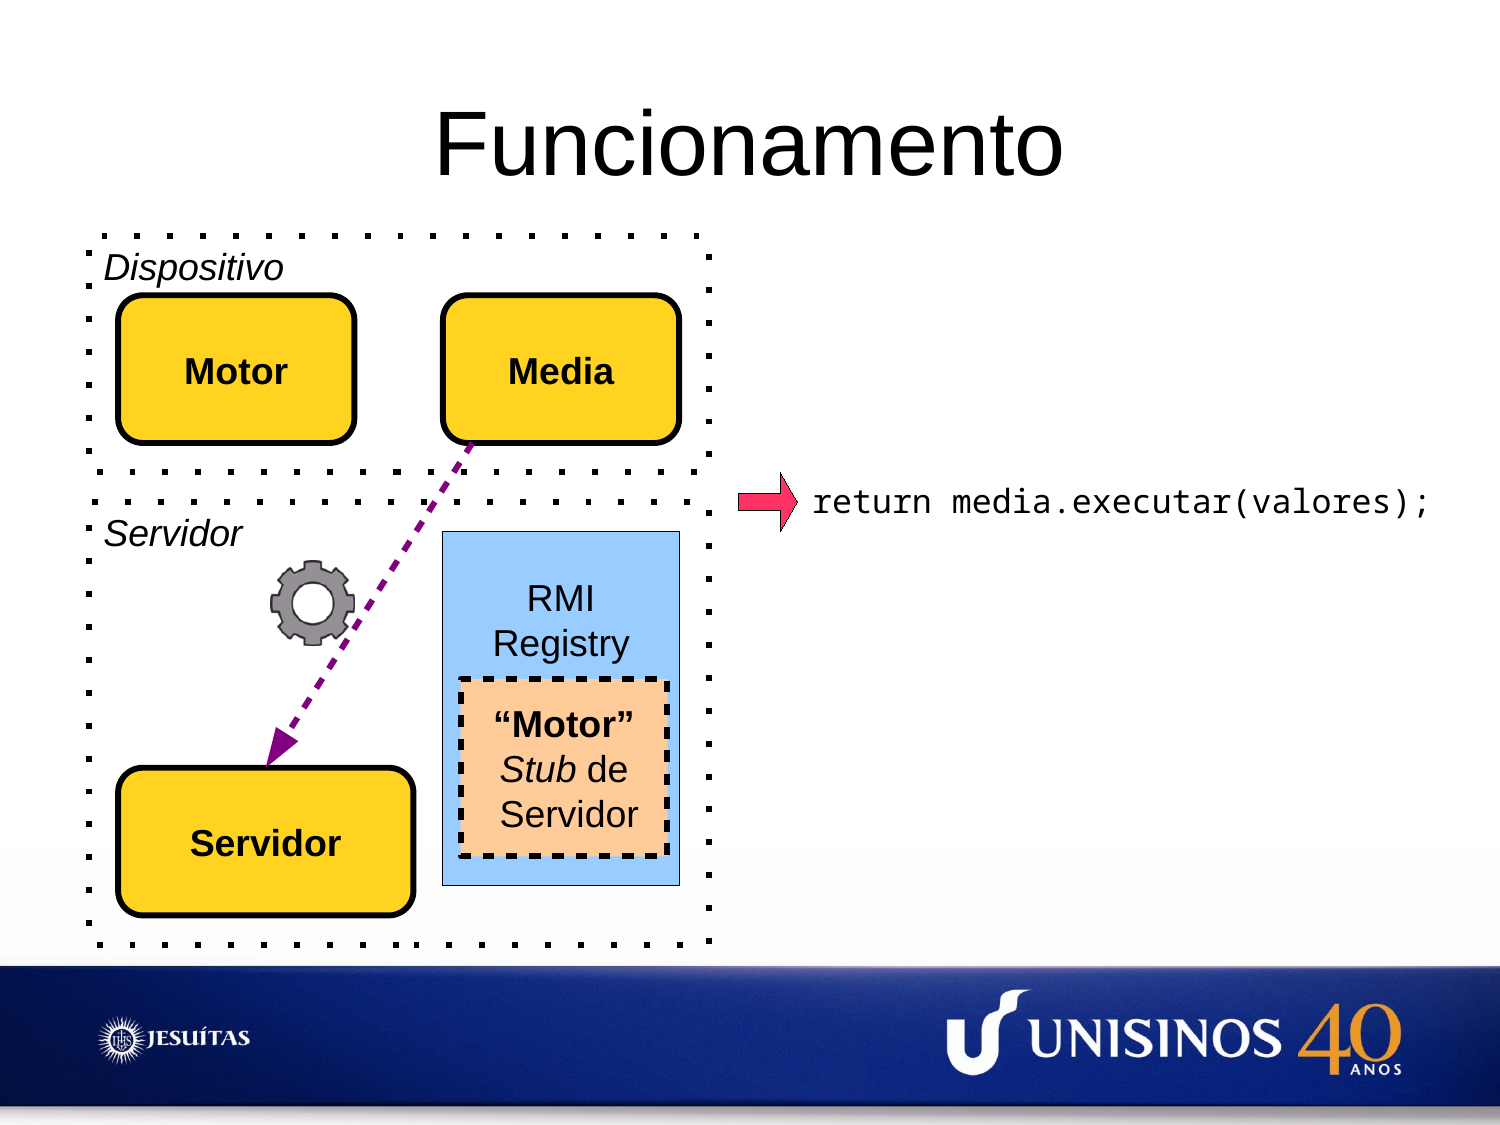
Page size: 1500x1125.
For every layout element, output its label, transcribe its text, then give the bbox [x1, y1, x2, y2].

picture [0, 848, 1500, 1125]
text_box Servidor [118, 767, 414, 916]
picture [270, 560, 355, 646]
text_box Motor [118, 295, 355, 443]
text_box RMI Registry [442, 531, 680, 886]
title Funcionamento [75, 45, 1426, 233]
text_box Media [442, 295, 680, 443]
text_box “Motor” Stub de Servidor [460, 679, 668, 857]
text_box return media.executar(valores); [797, 472, 1500, 533]
text_box Servidor [88, 501, 258, 591]
text_box Dispositivo [88, 235, 299, 296]
text_box [738, 472, 798, 532]
